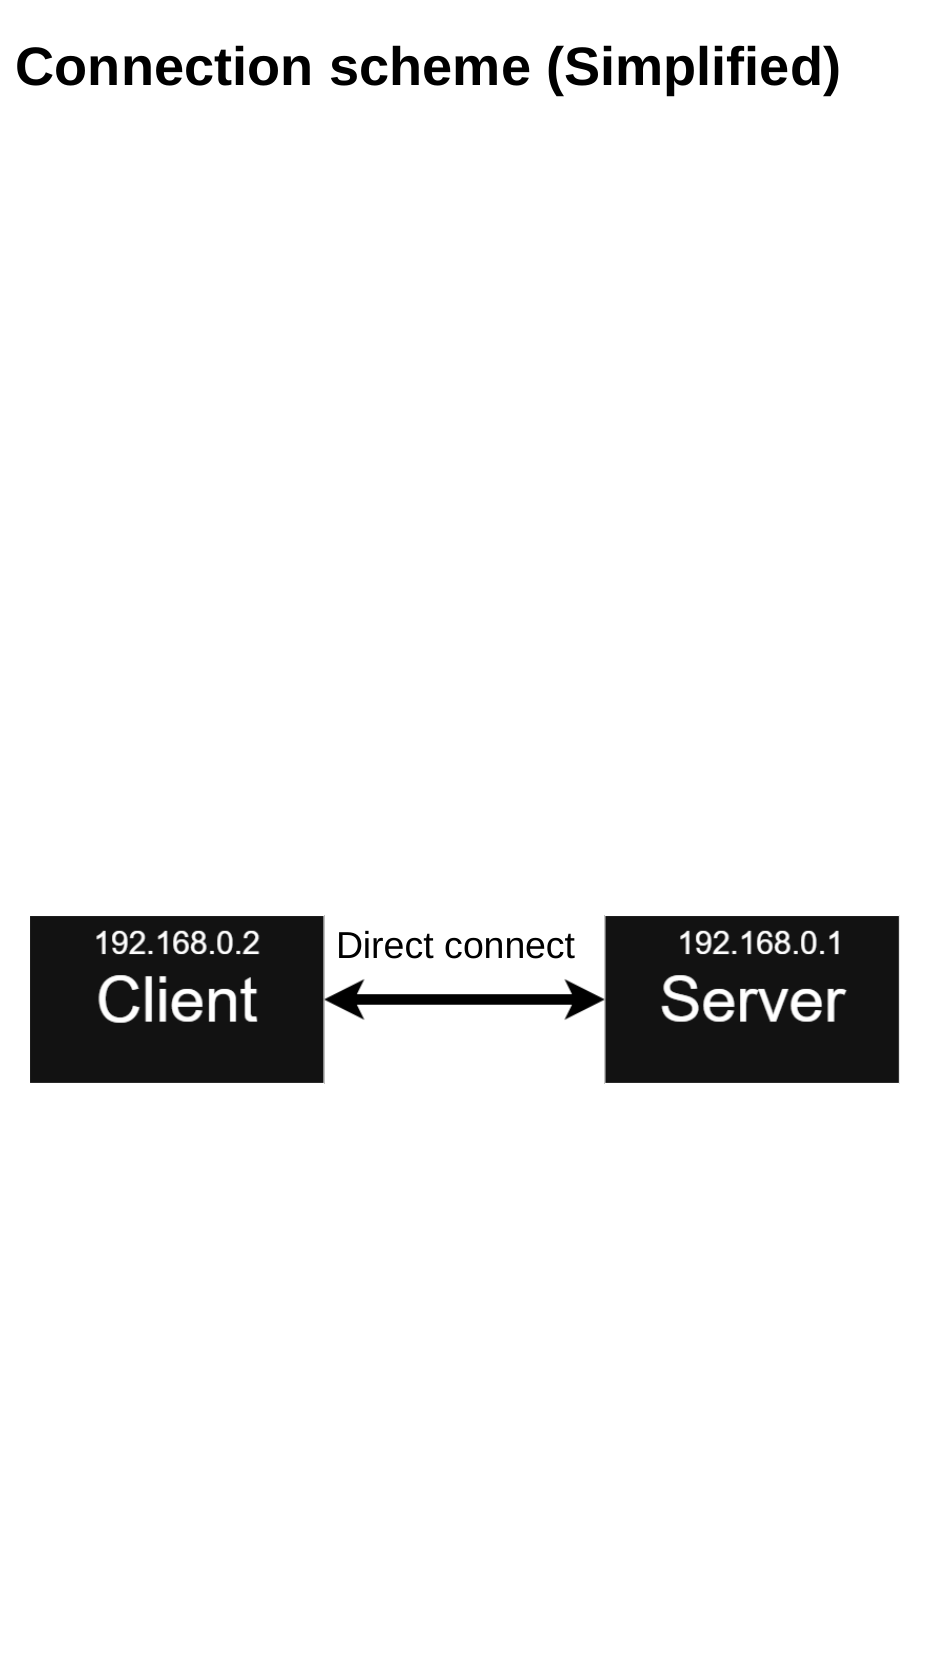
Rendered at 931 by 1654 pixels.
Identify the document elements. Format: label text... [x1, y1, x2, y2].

text_box Direct connect [321, 917, 591, 975]
picture [29, 915, 901, 1084]
text_box Connection scheme (Simplified) [0, 29, 857, 105]
